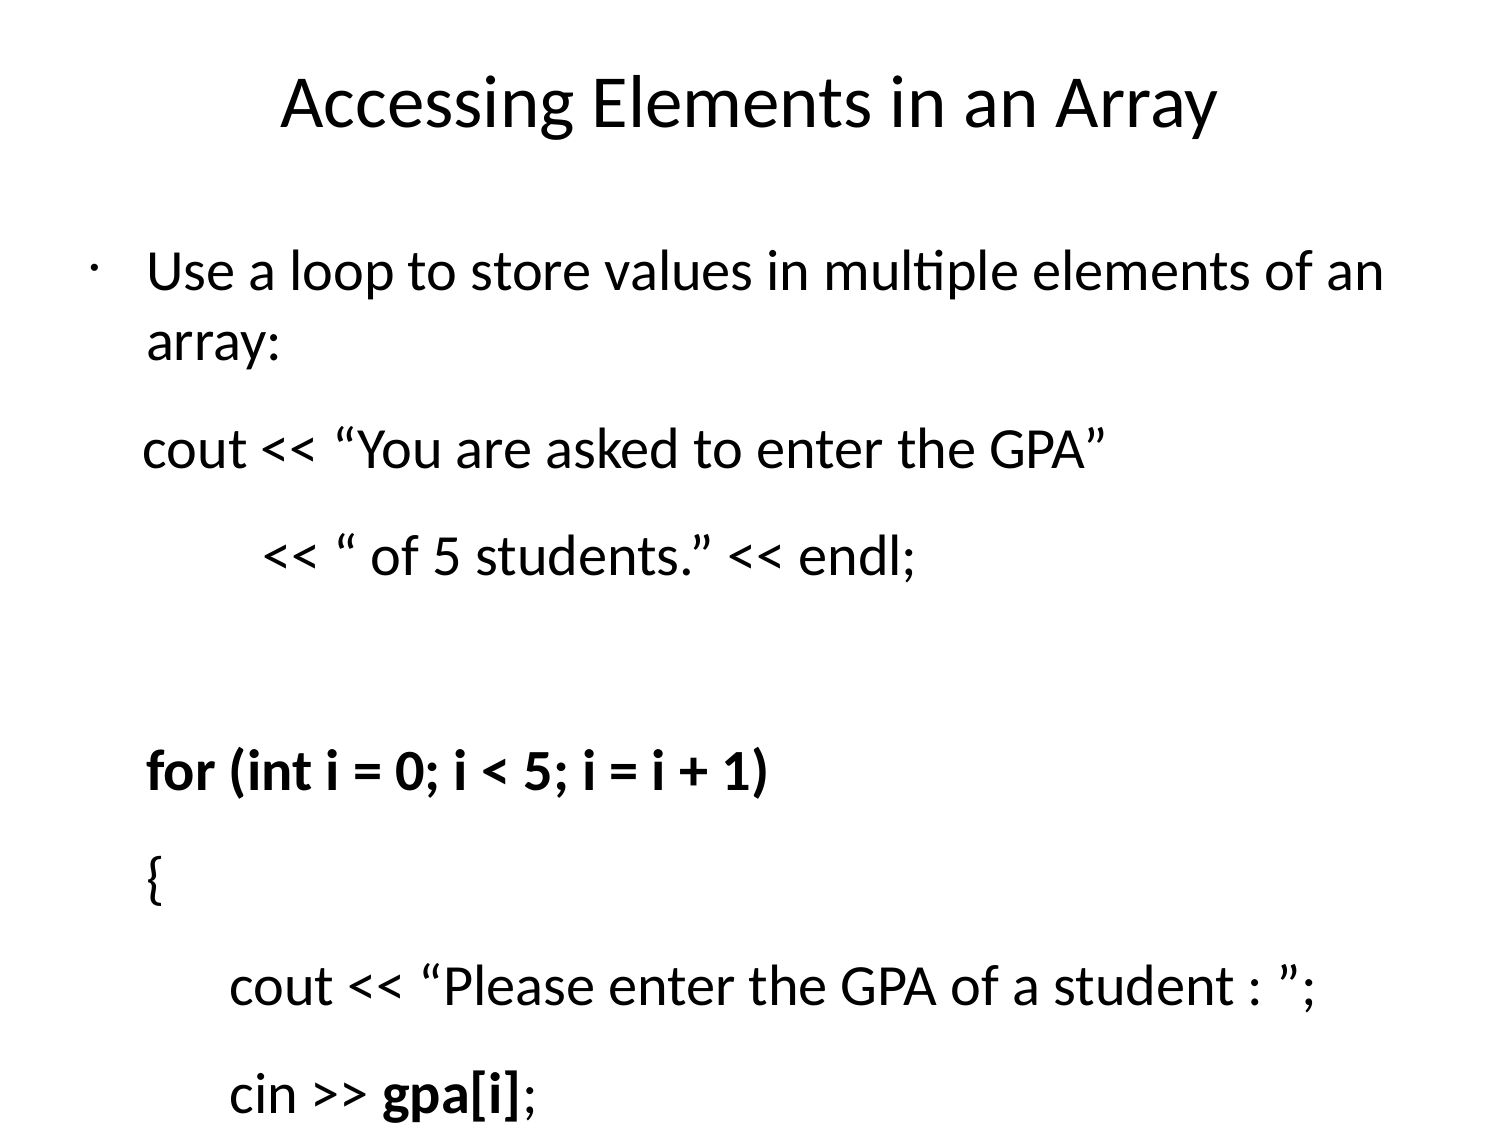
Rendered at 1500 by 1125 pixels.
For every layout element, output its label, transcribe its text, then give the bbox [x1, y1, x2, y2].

title Accessing Elements in an Array [75, 45, 1425, 224]
list Use a loop to store values in multiple elements of an array: cout << “You are asked to enter the GPA” << “ of 5 students.” << endl; for (int i = 0; i < 5; i = i + 1) { cout << “Please enter the GPA of a student : ”; cin >> gpa[i]; } [75, 224, 1463, 968]
